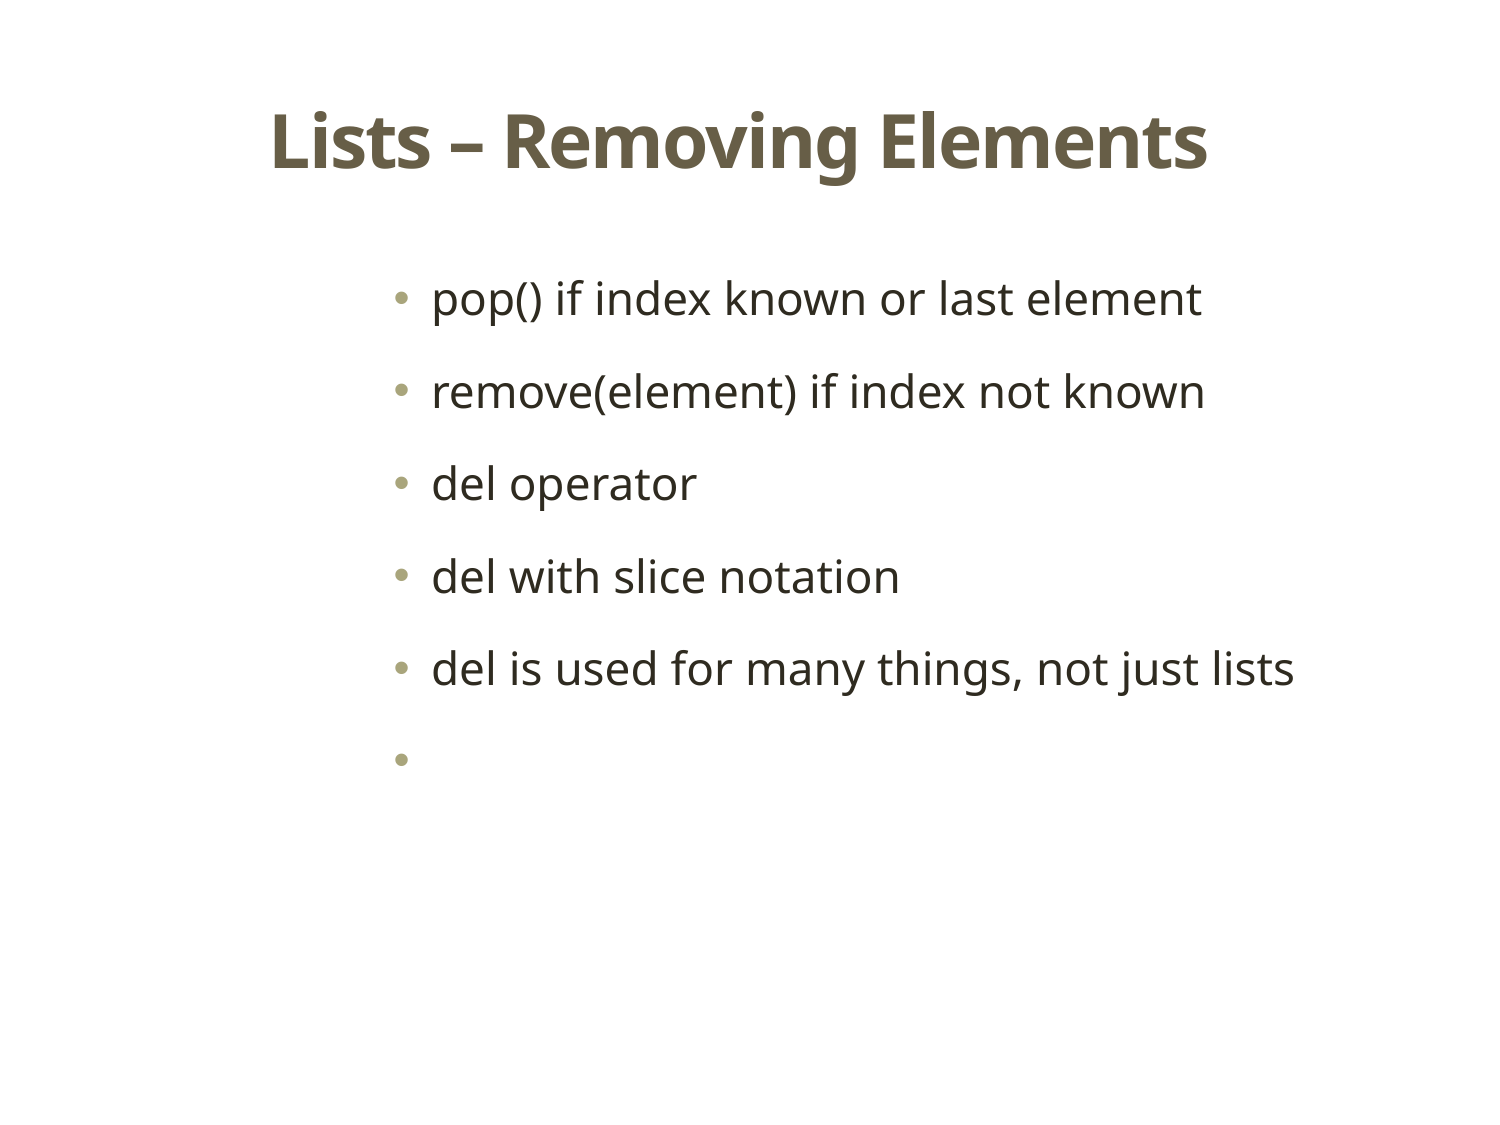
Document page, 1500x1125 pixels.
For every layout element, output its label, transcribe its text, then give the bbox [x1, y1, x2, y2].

list pop() if index known or last element remove(element) if index not known del operator del with slice notation del is used for many things, not just lists [340, 262, 1339, 1098]
title Lists – Removing Elements [18, 45, 1460, 233]
